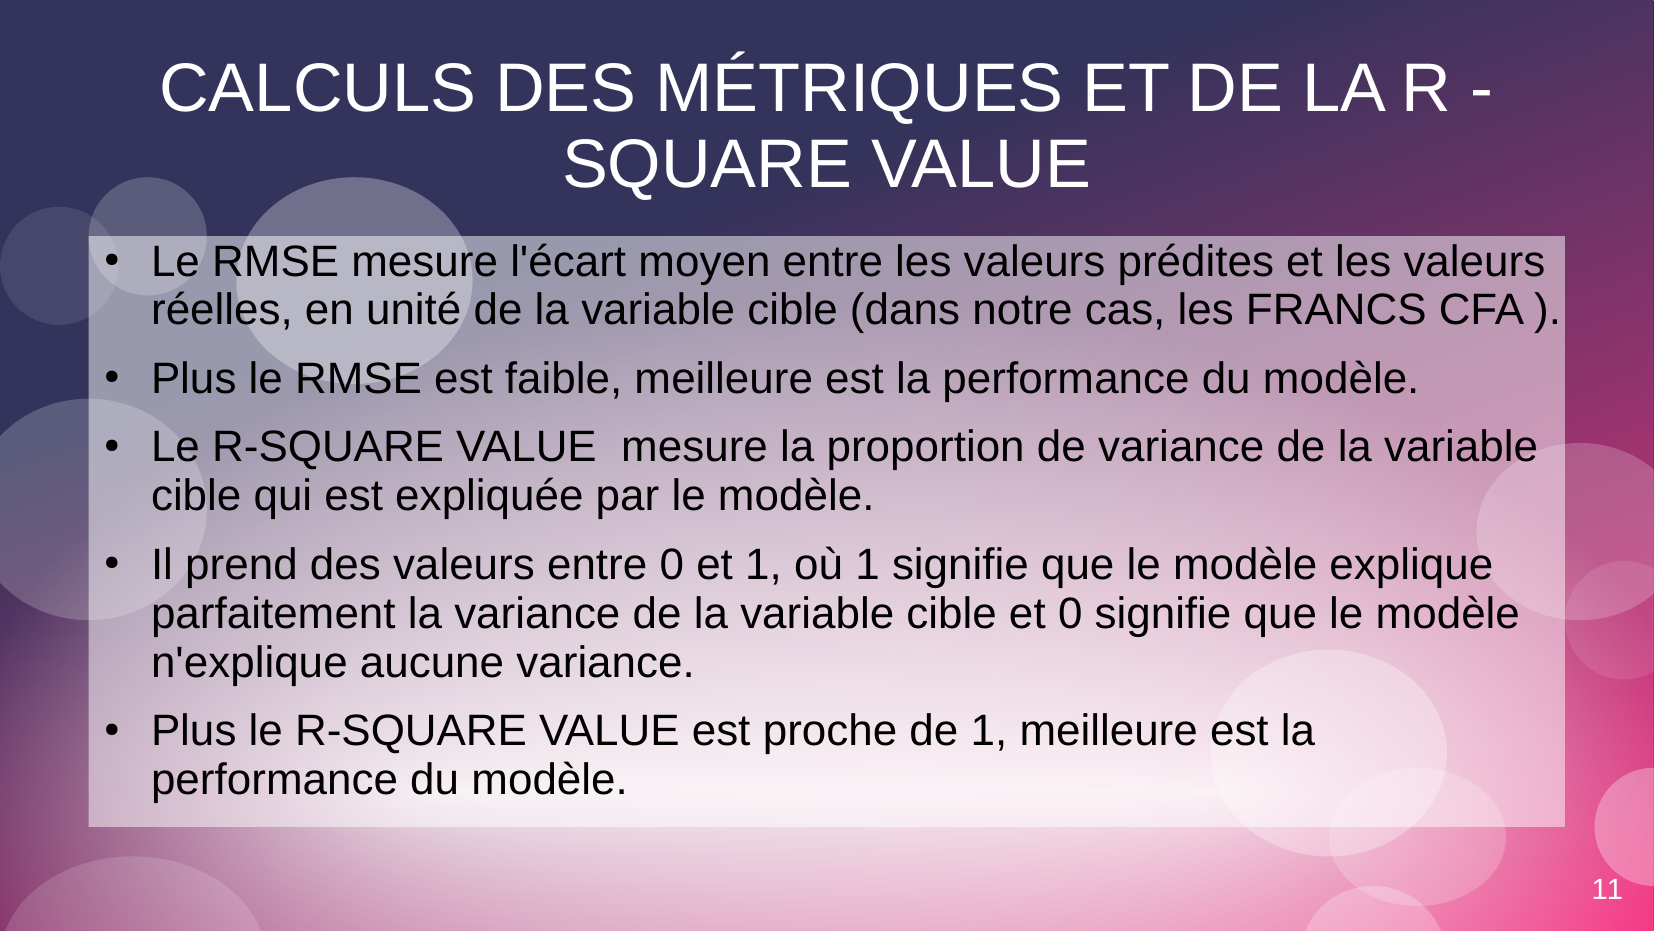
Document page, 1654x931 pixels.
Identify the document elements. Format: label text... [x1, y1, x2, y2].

list Le RMSE mesure l'écart moyen entre les valeurs prédites et les valeurs réelles, en unité de la variable cible (dans notre cas, les FRANCS CFA ). Plus le RMSE est faible, meilleure est la performance du modèle. Le R-SQUARE VALUE mesure la proportion de variance de la variable cible qui est expliquée par le modèle. Il prend des valeurs entre 0 et 1, où 1 signifie que le modèle explique parfaitement la variance de la variable cible et 0 signifie que le modèle n'explique aucune variance. Plus le R-SQUARE VALUE est proche de 1, meilleure est la performance du modèle. [88, 236, 1565, 827]
title CALCULS DES MÉTRIQUES ET DE LA R -SQUARE VALUE [88, 44, 1565, 207]
